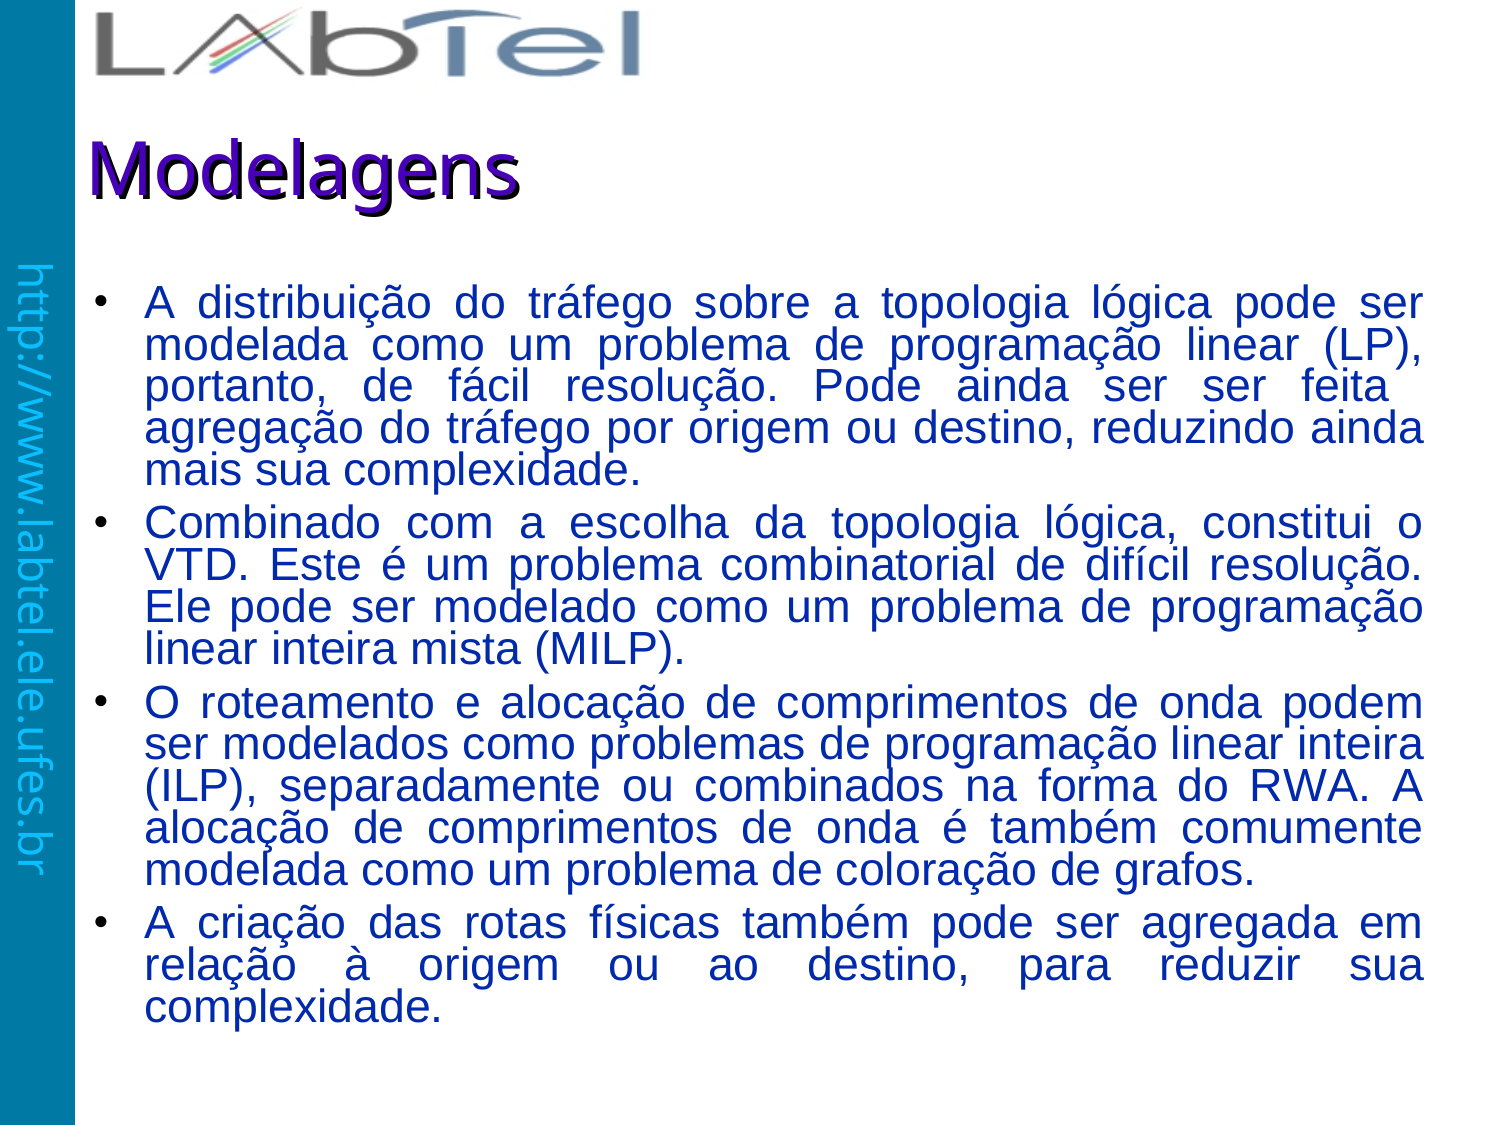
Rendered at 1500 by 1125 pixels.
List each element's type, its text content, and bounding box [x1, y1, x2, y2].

picture [76, 0, 675, 65]
title Modelagens [70, 65, 1471, 264]
list A distribuição do tráfego sobre a topologia lógica pode ser modelada como um problema de programação linear (LP), portanto, de fácil resolução. Pode ainda ser ser feita agregação do tráfego por origem ou destino, reduzindo ainda mais sua complexidade. Combinado com a escolha da topologia lógica, constitui o VTD. Este é um problema combinatorial de difícil resolução. Ele pode ser modelado como um problema de programação linear inteira mista (MILP). O roteamento e alocação de comprimentos de onda podem ser modelados como problemas de programação linear inteira (ILP), separadamente ou combinados na forma do RWA. A alocação de comprimentos de onda é também comumente modelada como um problema de coloração de grafos. A criação das rotas físicas também pode ser agregada em relação à origem ou ao destino, para reduzir sua complexidade. [78, 261, 1439, 1084]
